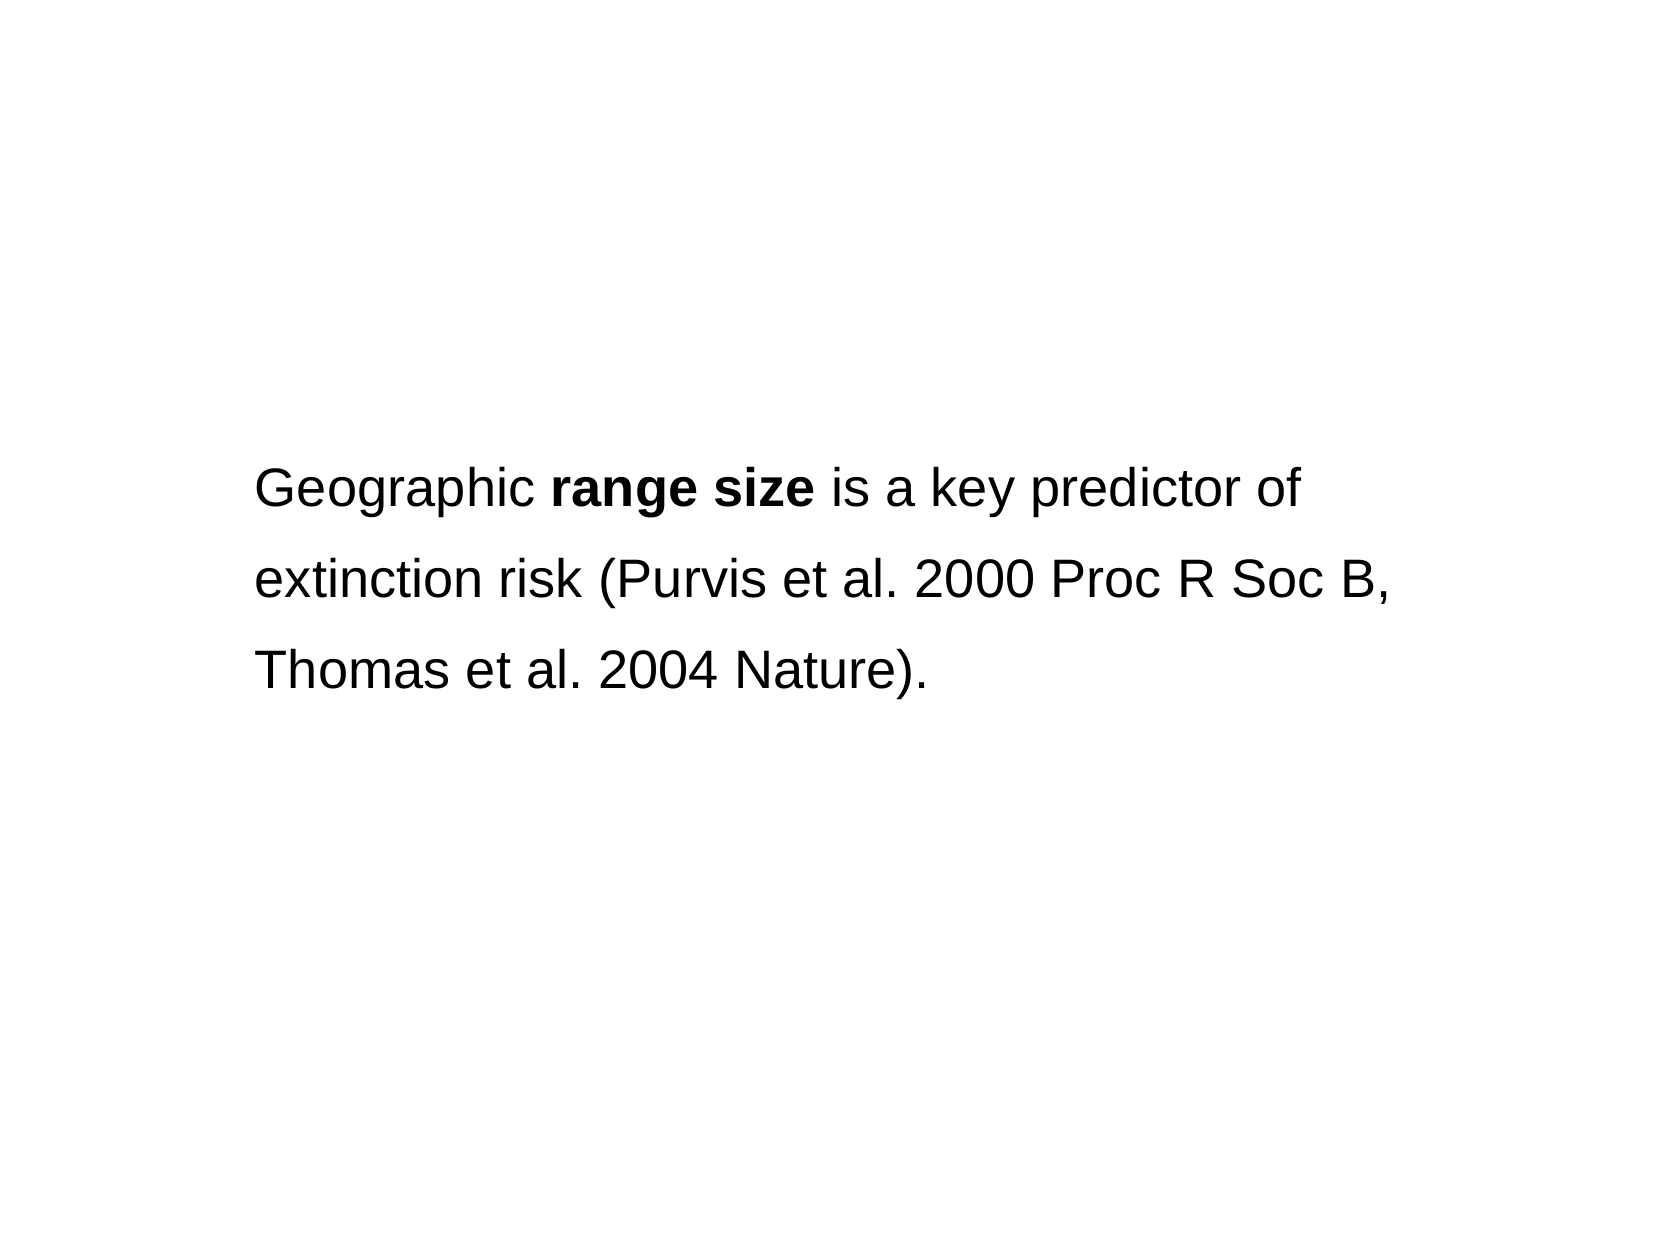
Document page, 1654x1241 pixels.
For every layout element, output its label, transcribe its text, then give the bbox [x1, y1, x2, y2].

text_box Geographic range size is a key predictor of extinction risk (Purvis et al. 2000 Proc R Soc B, Thomas et al. 2004 Nature). [240, 420, 1481, 834]
